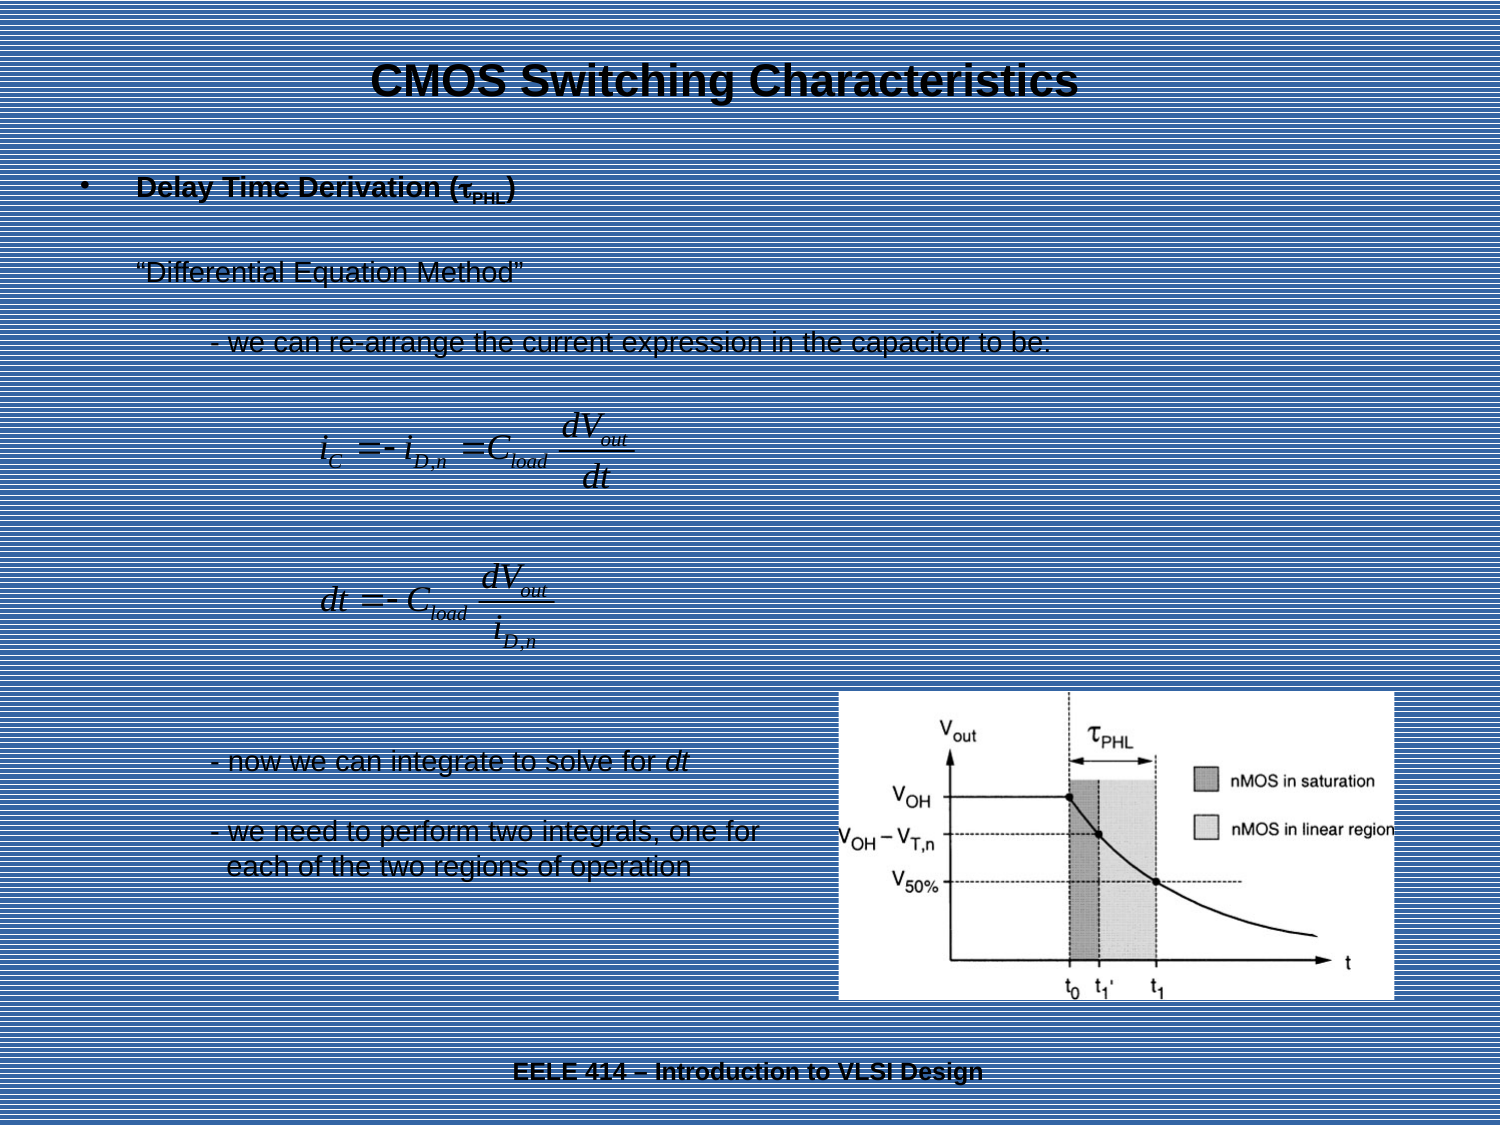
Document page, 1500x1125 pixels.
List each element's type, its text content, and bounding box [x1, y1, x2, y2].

title CMOS Switching Characteristics [87, 37, 1363, 120]
list Delay Time Derivation (PHL) “Differential Equation Method” - we can re-arrange the current expression in the capacitor to be: - now we can integrate to solve for dt - we need to perform two integrals, one for each of the two regions of operation [64, 160, 1471, 988]
picture [838, 692, 1395, 1000]
chart [315, 403, 644, 663]
picture [314, 402, 642, 661]
